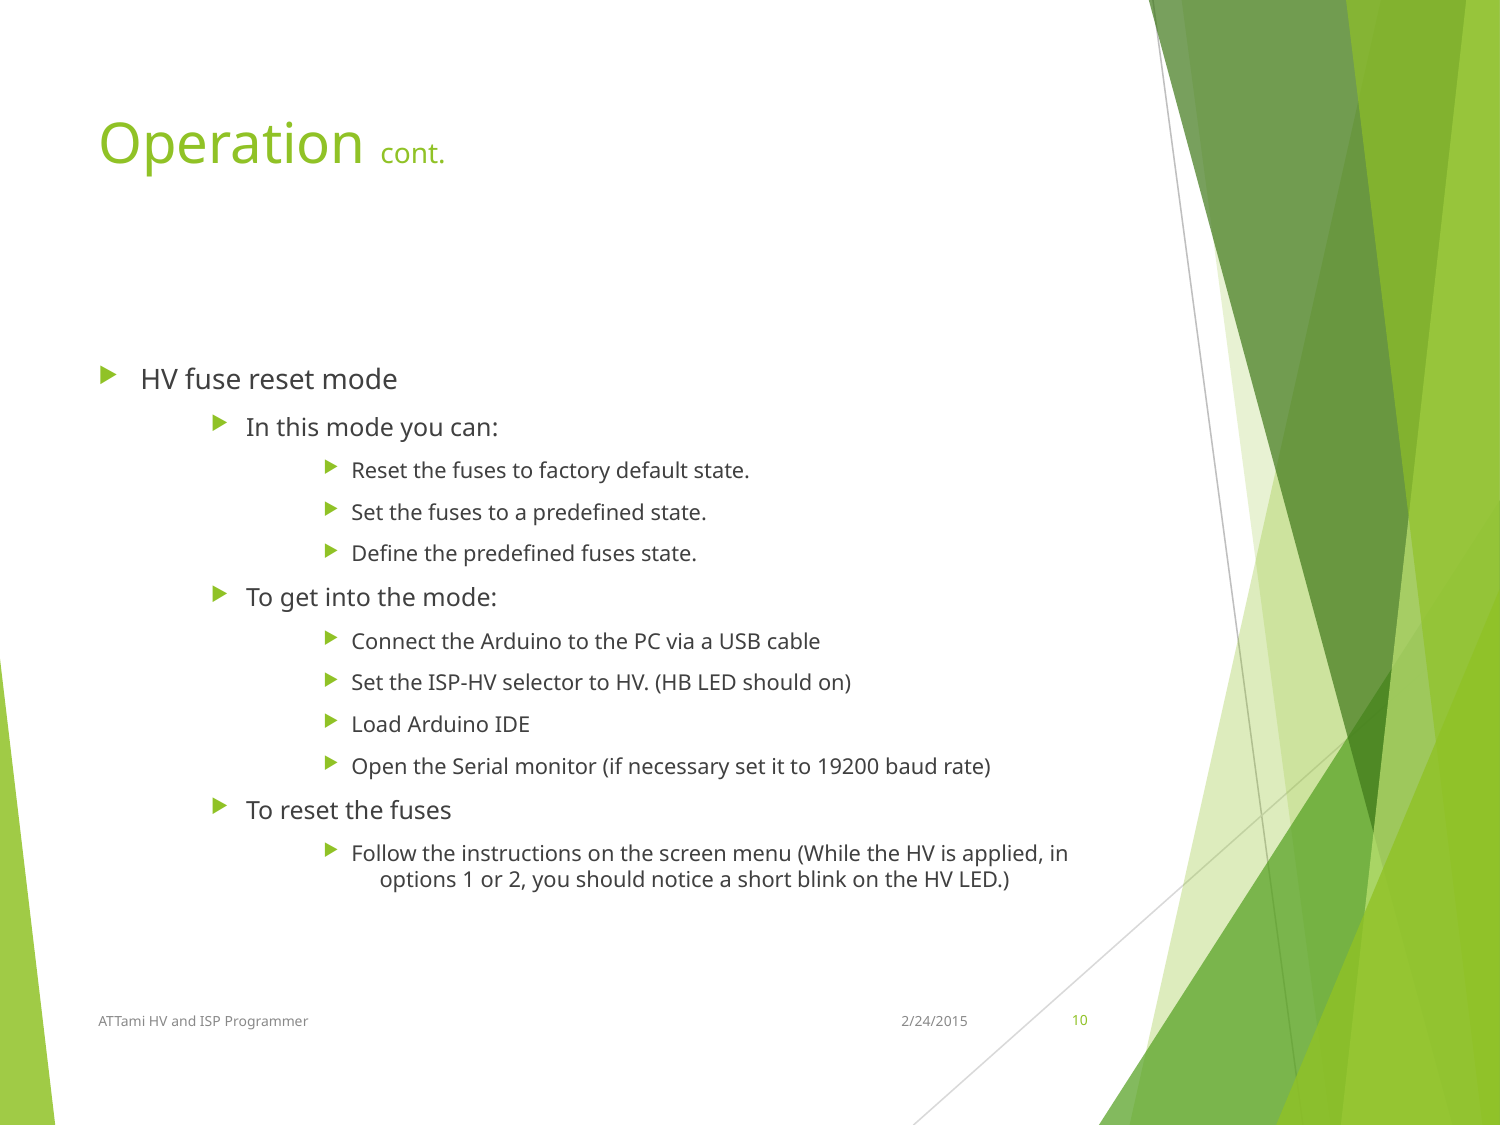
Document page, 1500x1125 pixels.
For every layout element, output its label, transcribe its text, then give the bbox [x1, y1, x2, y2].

list HV fuse reset mode In this mode you can: Reset the fuses to factory default state. Set the fuses to a predefined state. Define the predefined fuses state. To get into the mode: Connect the Arduino to the PC via a USB cable Set the ISP-HV selector to HV. (HB LED should on) Load Arduino IDE Open the Serial monitor (if necessary set it to 19200 baud rate) To reset the fuses Follow the instructions on the screen menu (While the HV is applied, in options 1 or 2, you should notice a short blink on the HV LED.) [83, 354, 1142, 992]
text_box [1056, 991, 1142, 1051]
title Operation cont. [83, 99, 1142, 317]
text_box ATTami HV and ISP Programmer [83, 991, 859, 1051]
text_box 2/24/2015 [886, 991, 999, 1051]
